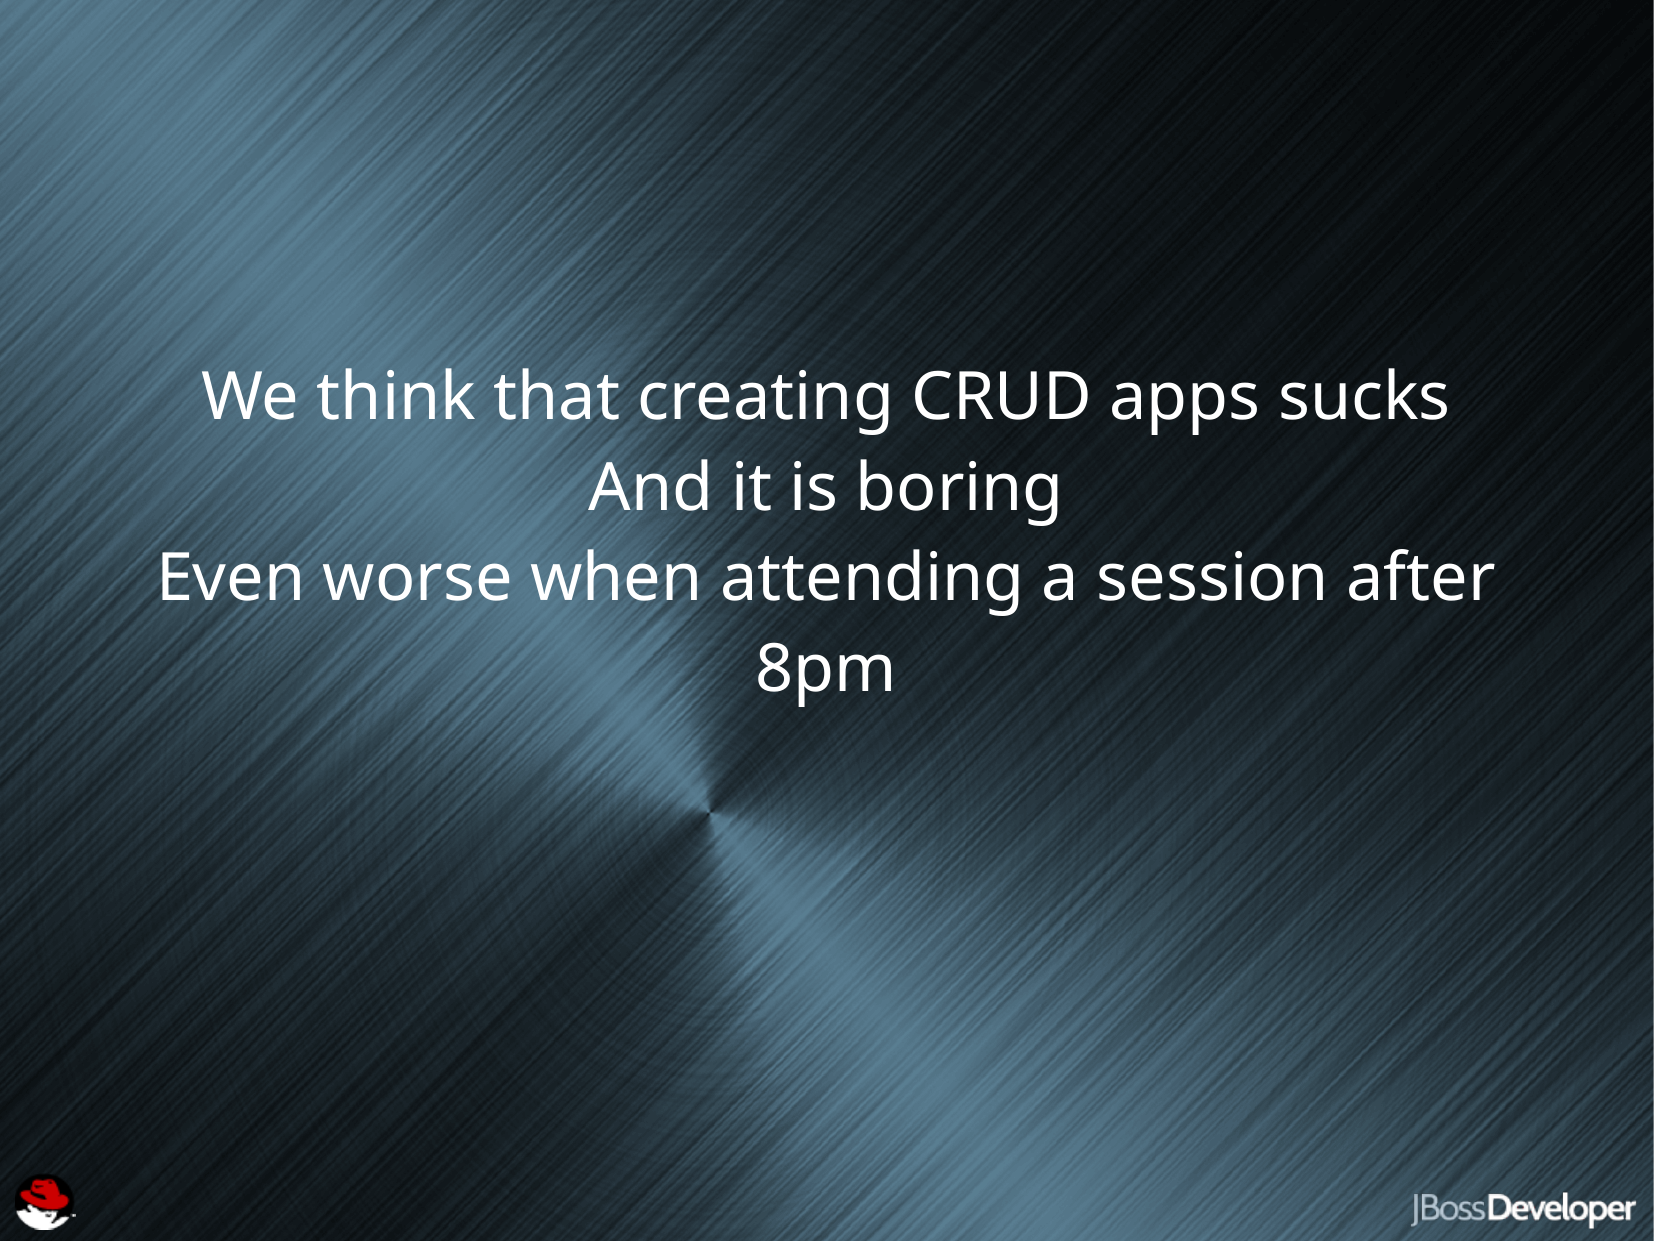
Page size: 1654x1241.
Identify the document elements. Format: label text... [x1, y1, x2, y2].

picture [0, 0, 1654, 1241]
subtitle We think that creating CRUD apps sucks And it is boring Even worse when attending a session after 8pm [82, 49, 1571, 1010]
